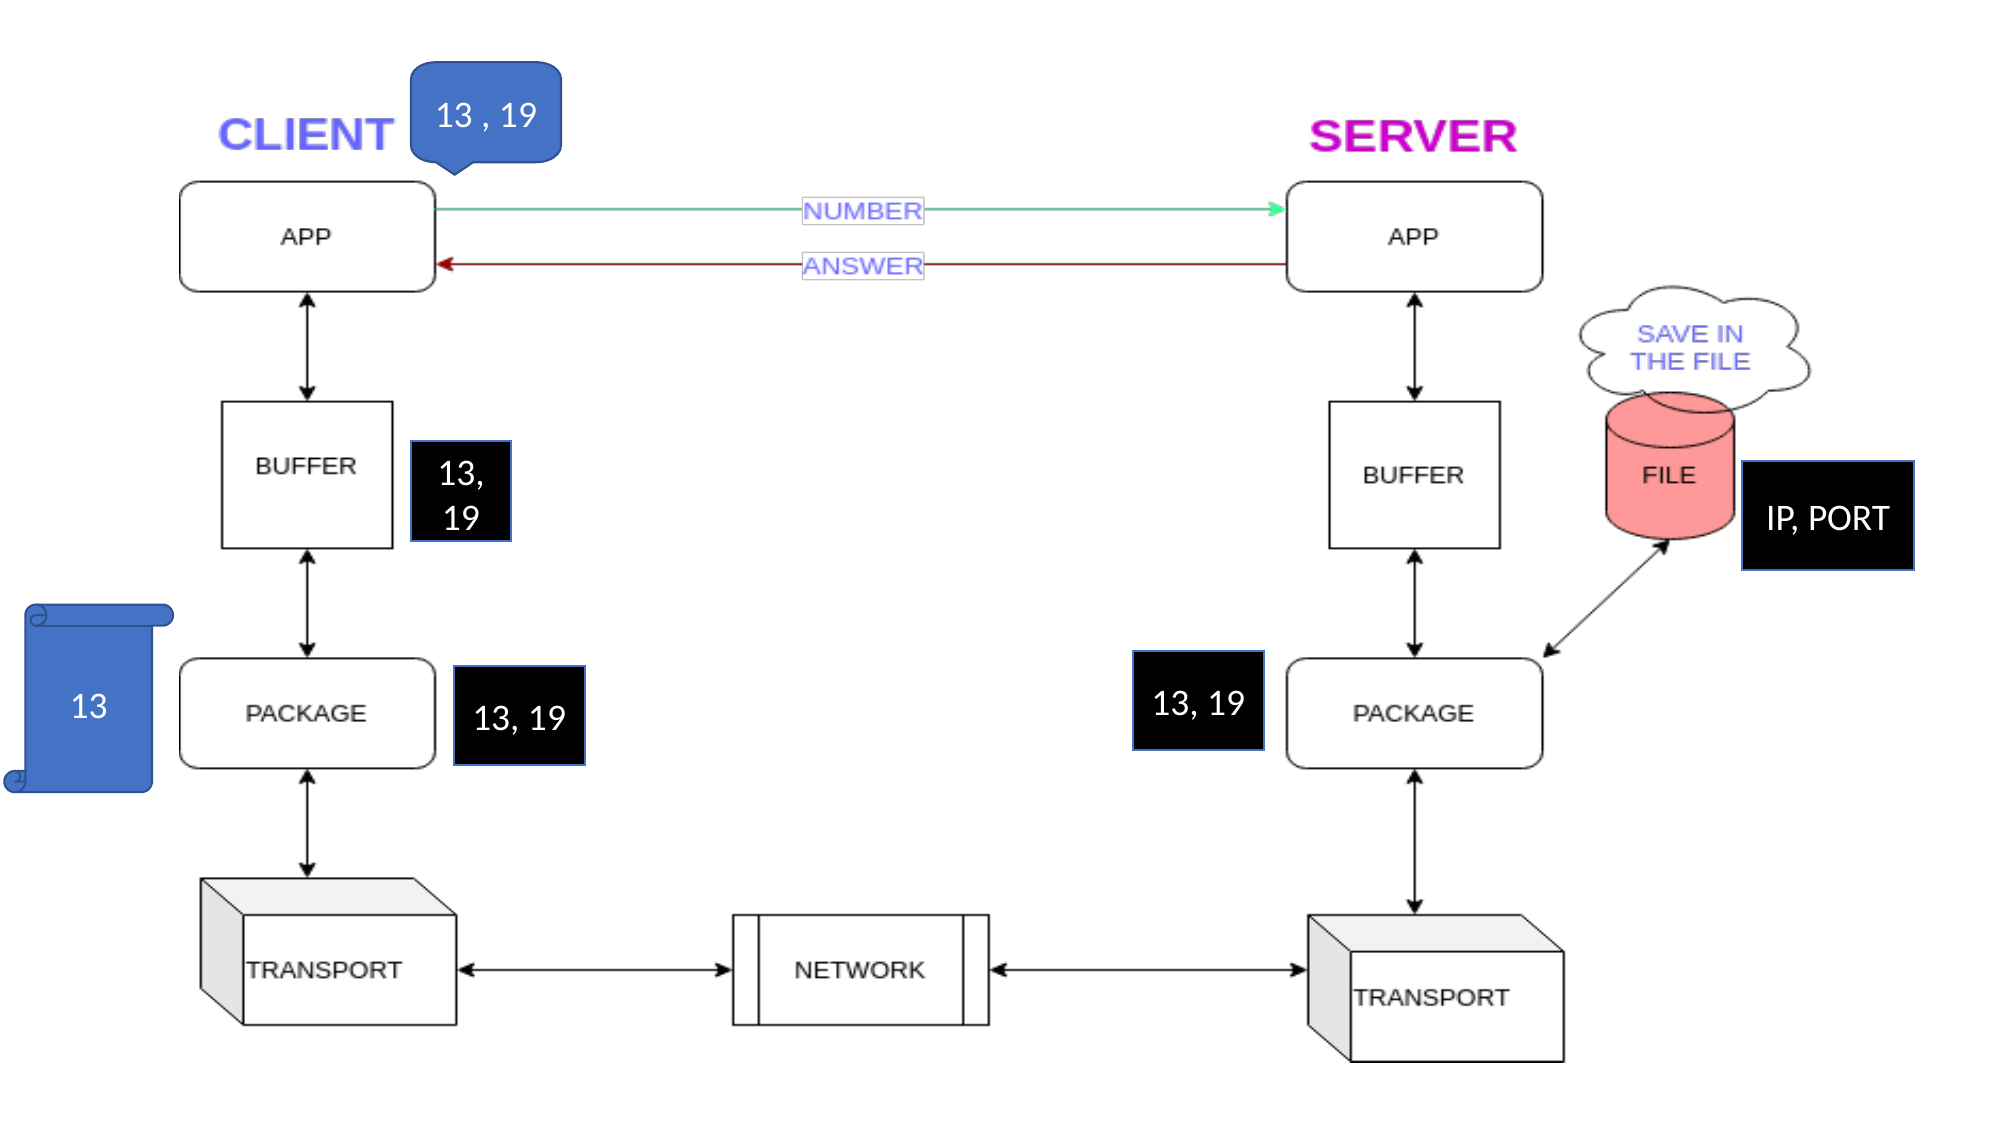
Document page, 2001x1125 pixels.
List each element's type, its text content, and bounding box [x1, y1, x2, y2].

picture [179, 62, 1821, 1063]
text_box 13 [4, 604, 174, 793]
text_box 13, 19 [1133, 651, 1264, 750]
text_box 13, 19 [411, 441, 511, 541]
text_box 13, 19 [454, 666, 585, 765]
text_box 13 , 19 [410, 62, 562, 175]
text_box IP, PORT [1742, 461, 1914, 570]
